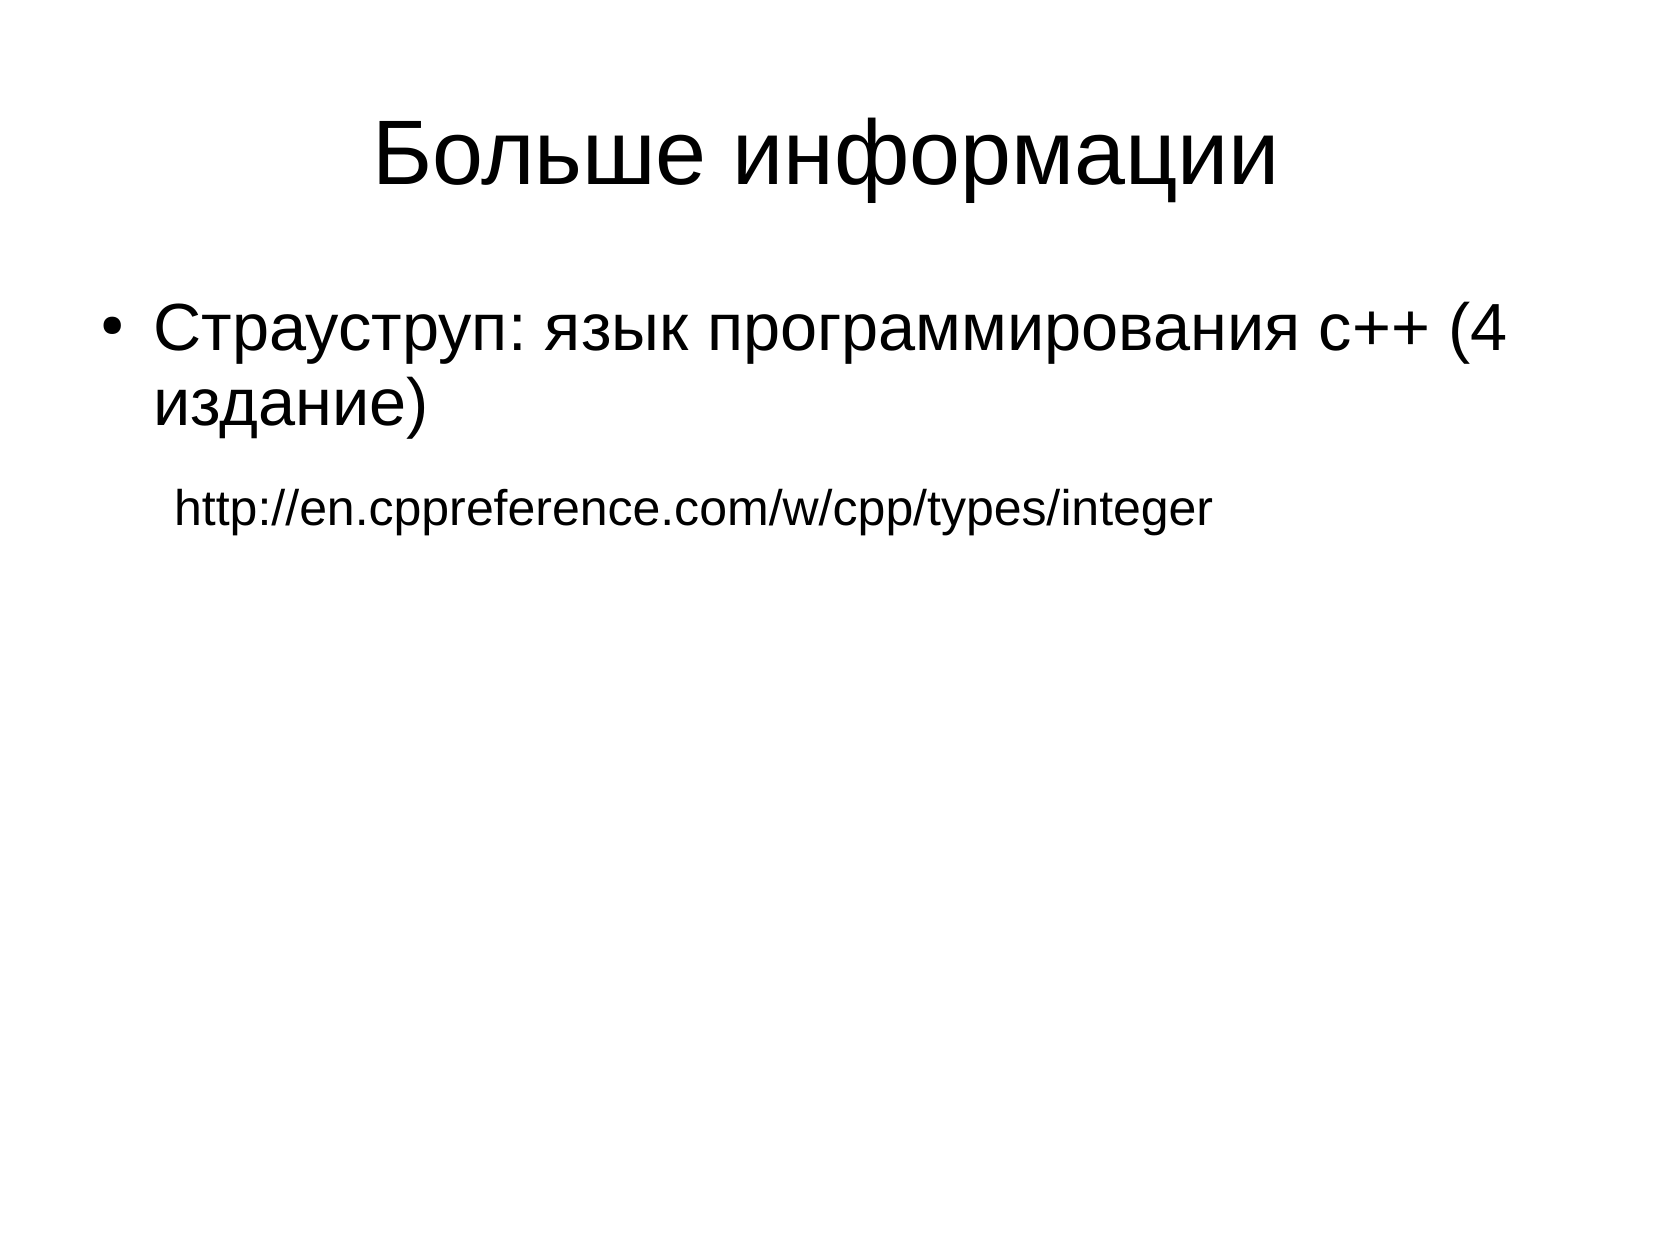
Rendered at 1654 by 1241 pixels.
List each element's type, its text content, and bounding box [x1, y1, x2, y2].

title Больше информации [82, 49, 1571, 257]
list Страуструп: язык программирования с++ (4 издание) [82, 290, 1571, 1010]
text_box http://en.cppreference.com/w/cpp/types/integer [159, 472, 1501, 599]
